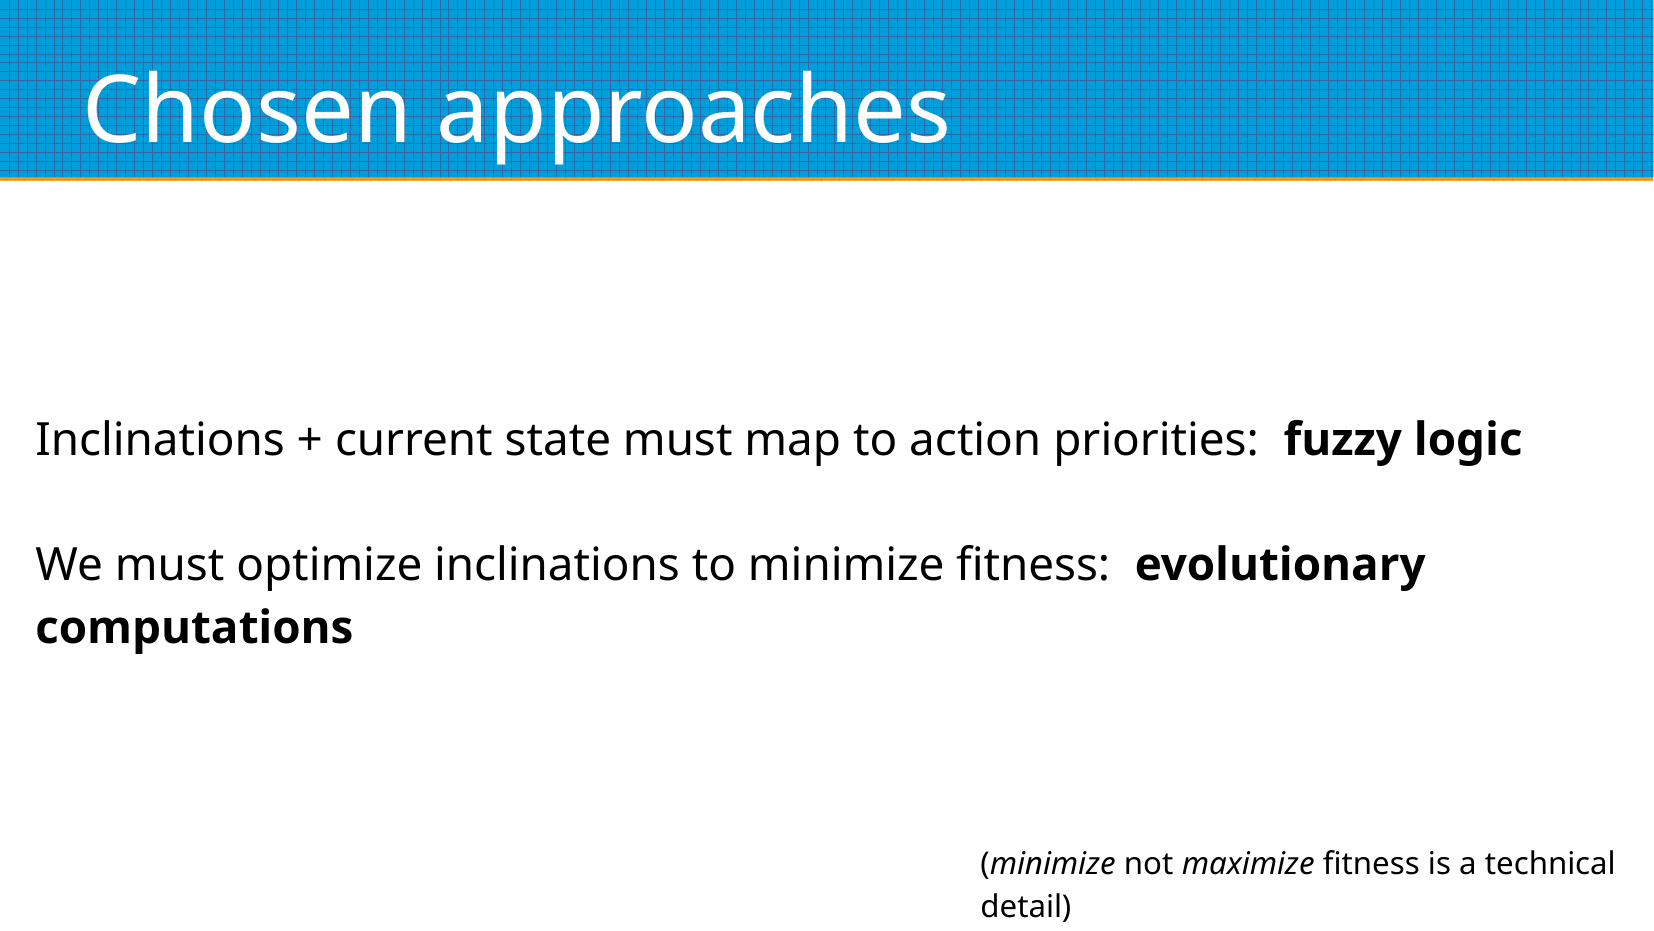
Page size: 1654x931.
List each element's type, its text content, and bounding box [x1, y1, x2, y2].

title Chosen approaches [82, 14, 1571, 171]
text_box (minimize not maximize fitness is a technical detail) [974, 837, 1654, 931]
text_box Inclinations + current state must map to action priorities: fuzzy logic We must optimize inclinations to minimize fitness: evolutionary computations [29, 206, 1625, 857]
